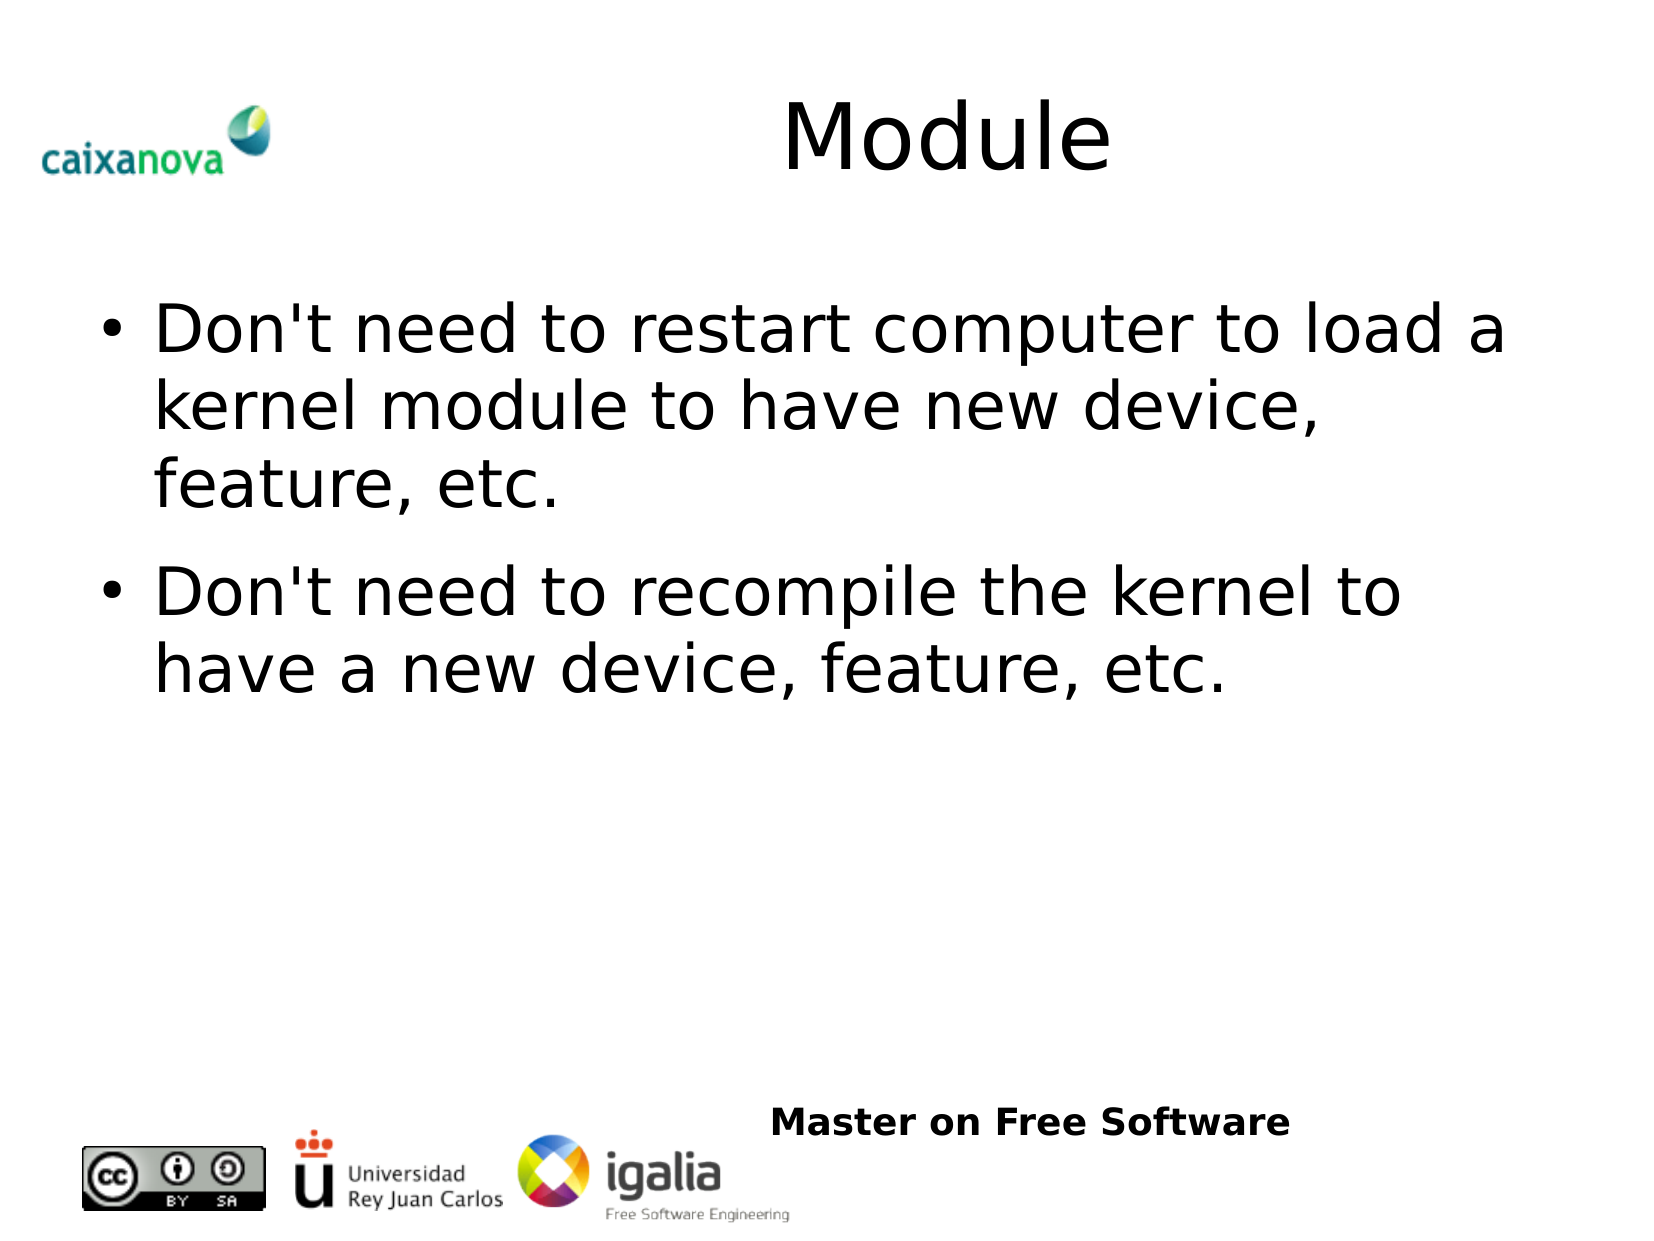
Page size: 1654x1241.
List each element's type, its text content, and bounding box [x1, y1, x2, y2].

picture [295, 1121, 811, 1235]
picture [82, 1146, 266, 1211]
title Module [295, 38, 1601, 237]
picture [29, 73, 284, 207]
list Don't need to restart computer to load a kernel module to have new device, feature, etc. Don't need to recompile the kernel to have a new device, feature, etc. [82, 290, 1571, 1093]
